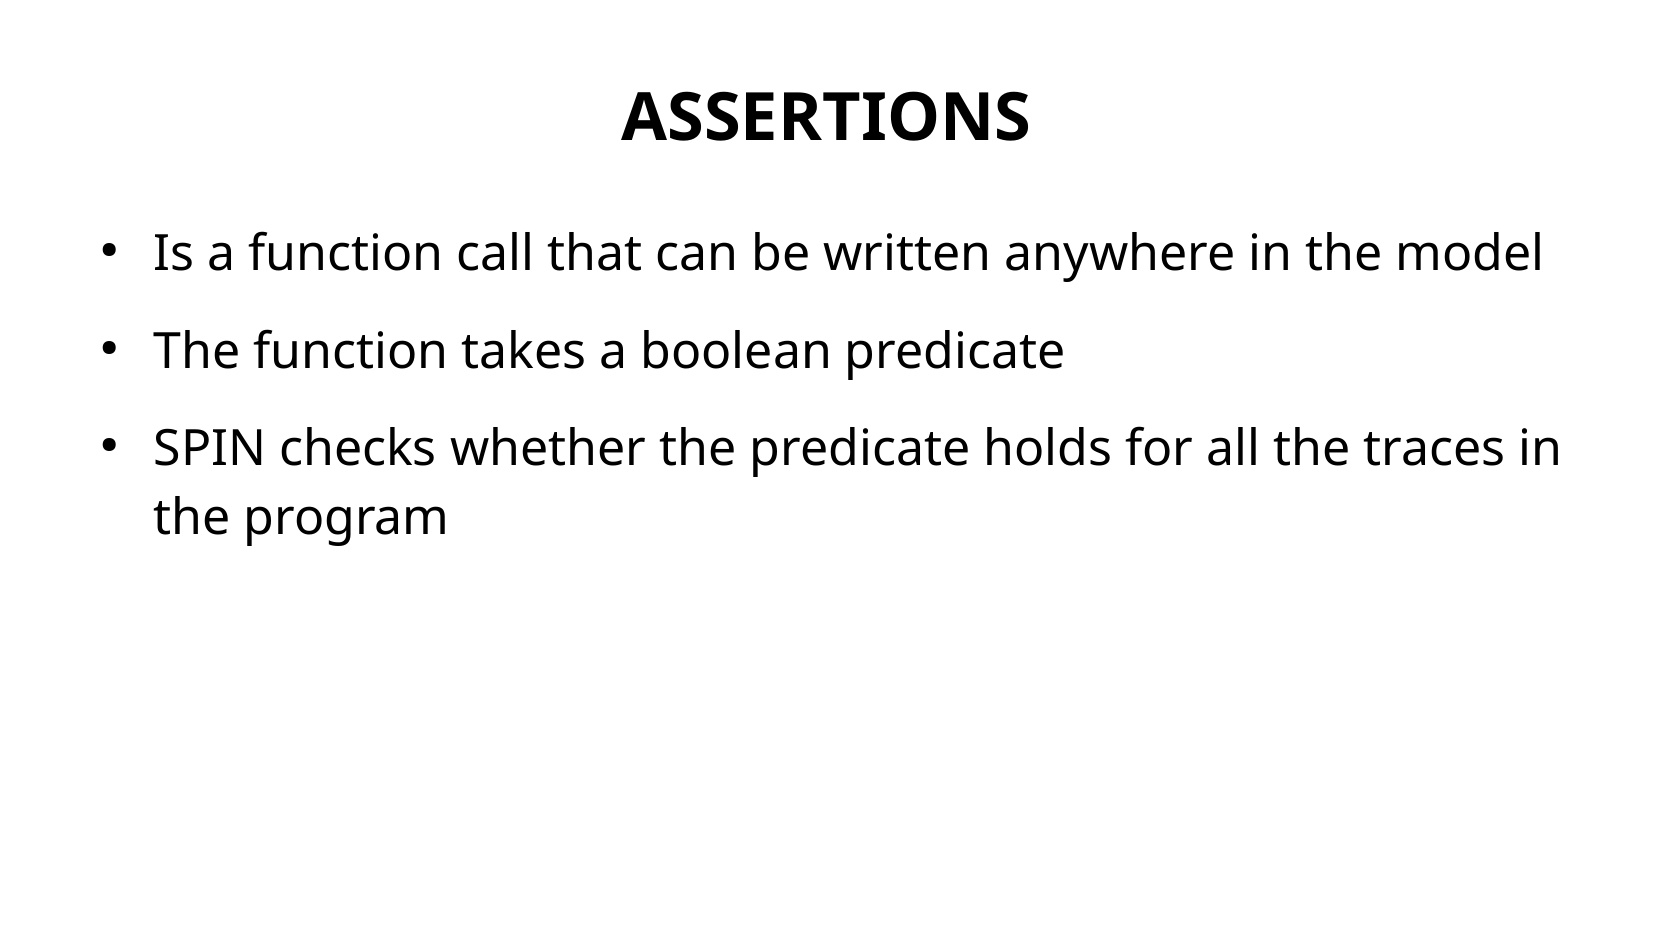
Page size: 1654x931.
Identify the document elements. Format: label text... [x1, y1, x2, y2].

list Is a function call that can be written anywhere in the model The function takes a boolean predicate SPIN checks whether the predicate holds for all the traces in the program [82, 217, 1571, 757]
title ASSERTIONS [82, 36, 1571, 193]
